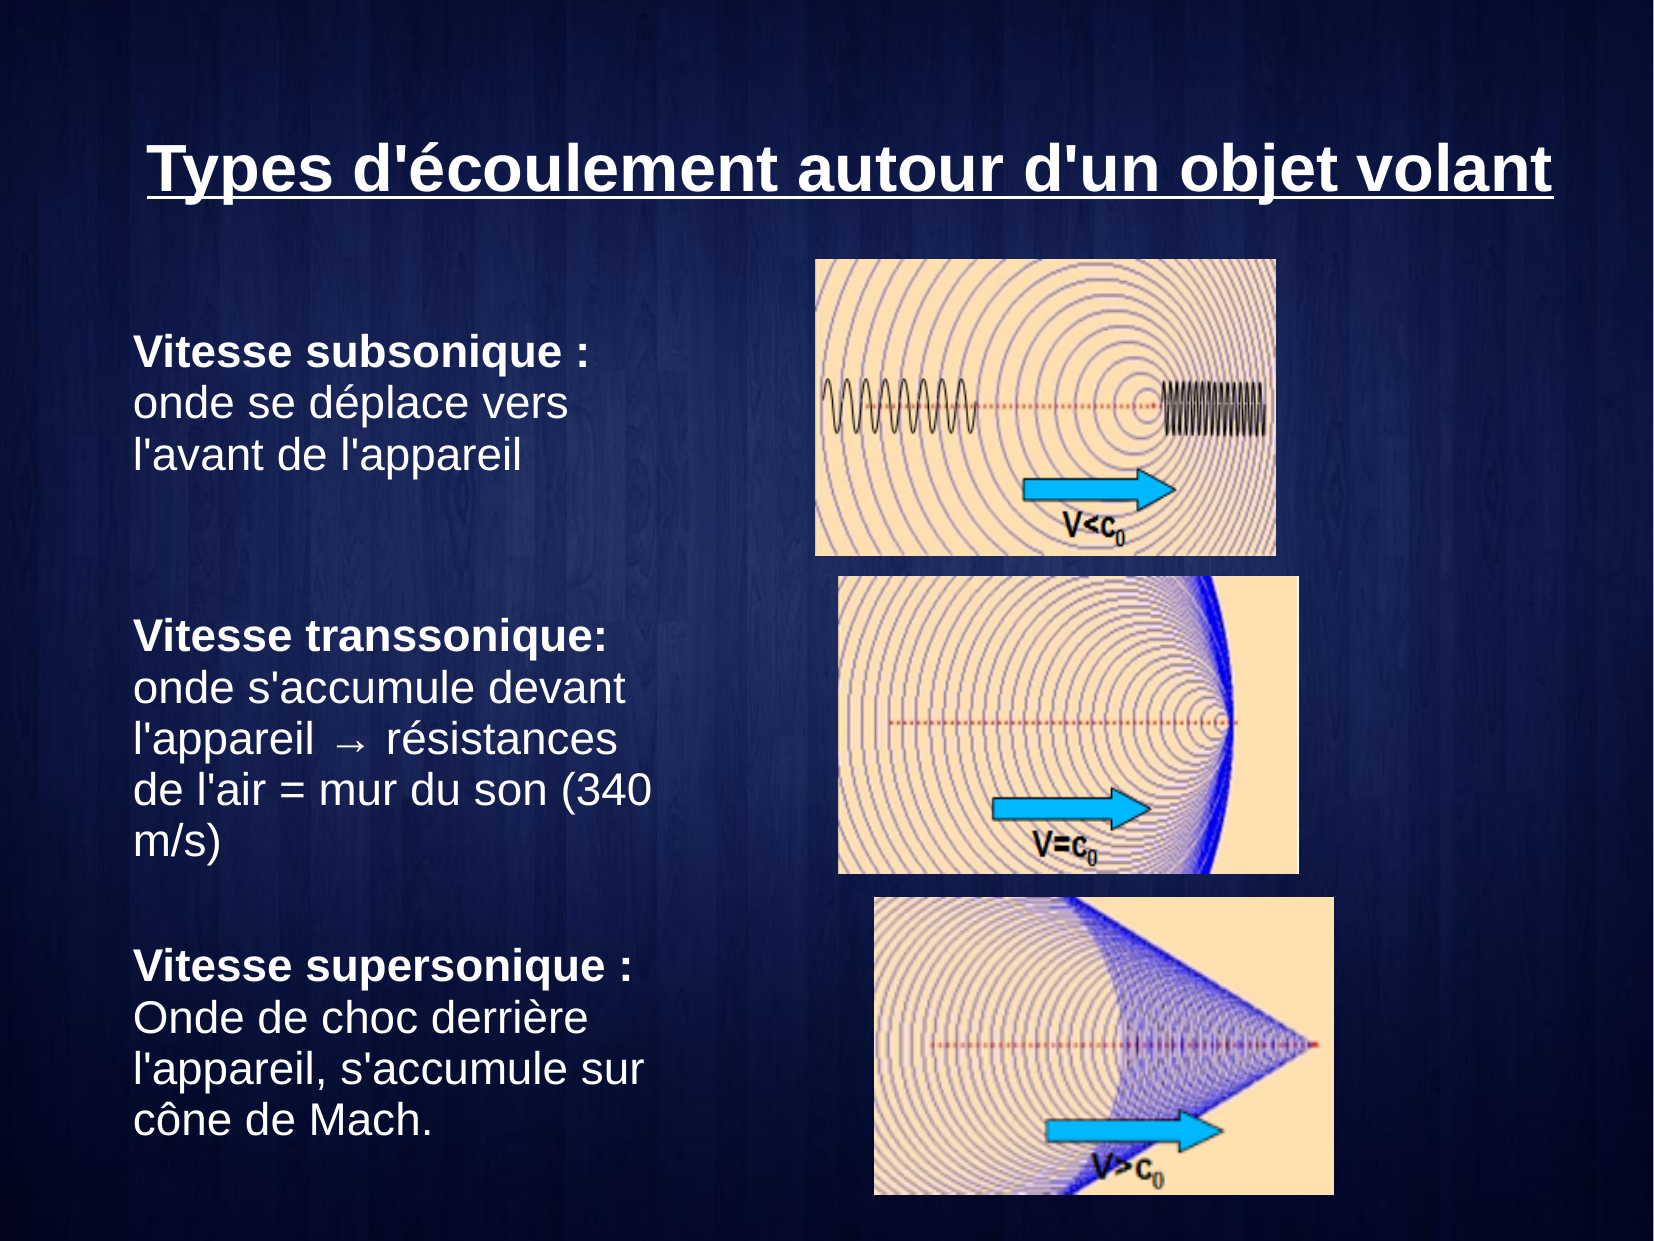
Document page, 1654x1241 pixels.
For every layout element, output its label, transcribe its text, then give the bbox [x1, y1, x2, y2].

title Types d'écoulement autour d'un objet volant [106, 64, 1595, 273]
text_box Vitesse supersonique : Onde de choc derrière l'appareil, s'accumule sur cône de Mach. [118, 933, 721, 1153]
text_box Vitesse transsonique: onde s'accumule devant l'appareil → résistances de l'air = mur du son (340 m/s) [118, 602, 697, 875]
picture [0, 0, 1654, 1241]
text_box Vitesse subsonique : onde se déplace vers l'avant de l'appareil [118, 318, 626, 488]
